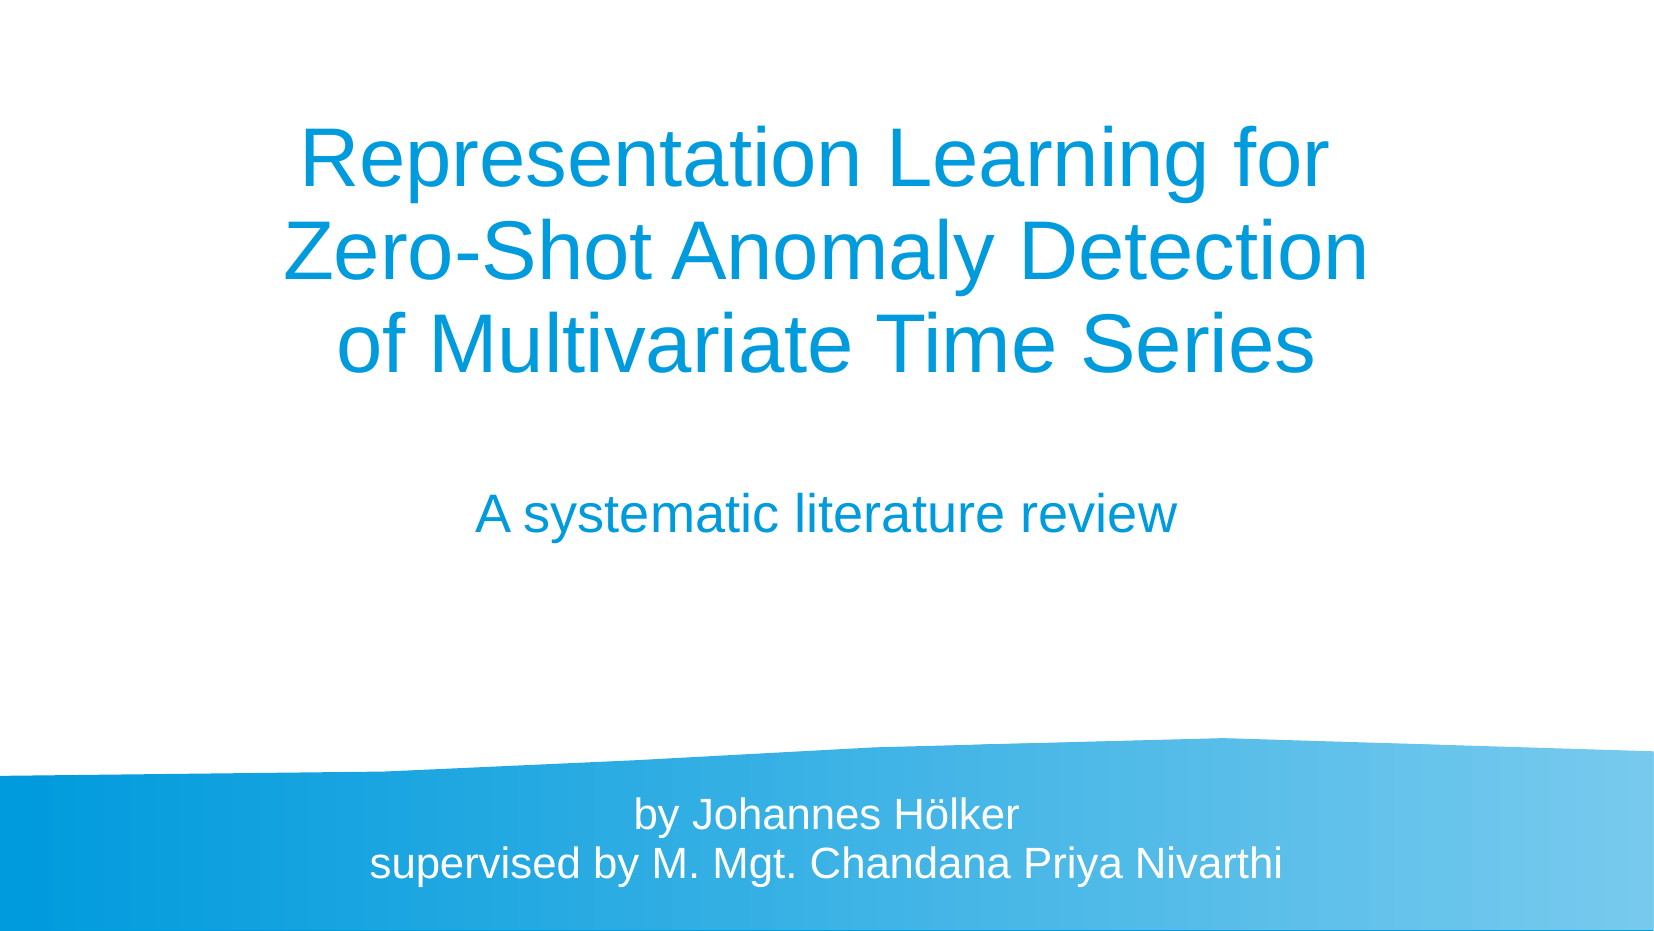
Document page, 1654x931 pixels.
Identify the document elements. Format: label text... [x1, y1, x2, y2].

subtitle Representation Learning for Zero-Shot Anomaly Detection of Multivariate Time Series A systematic literature review [103, 63, 1551, 592]
title by Johannes Hölker supervised by M. Mgt. Chandana Priya Nivarthi [59, 779, 1595, 899]
